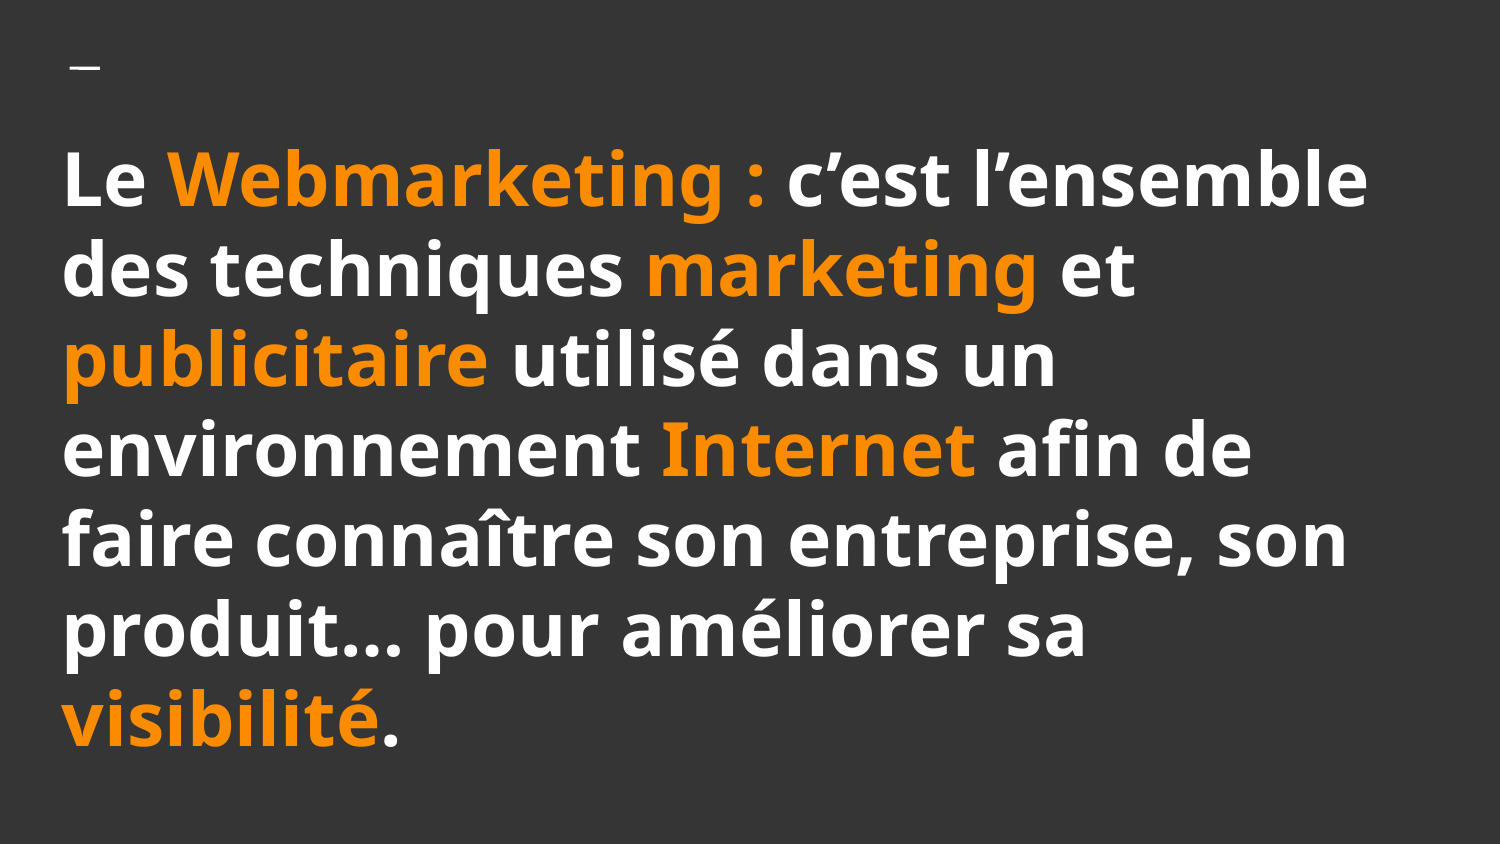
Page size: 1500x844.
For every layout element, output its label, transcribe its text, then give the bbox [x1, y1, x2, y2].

title Le Webmarketing : c’est l’ensemble des techniques marketing et publicitaire utilisé dans un environnement Internet afin de faire connaître son entreprise, son produit… pour améliorer sa visibilité. [46, 116, 1463, 746]
